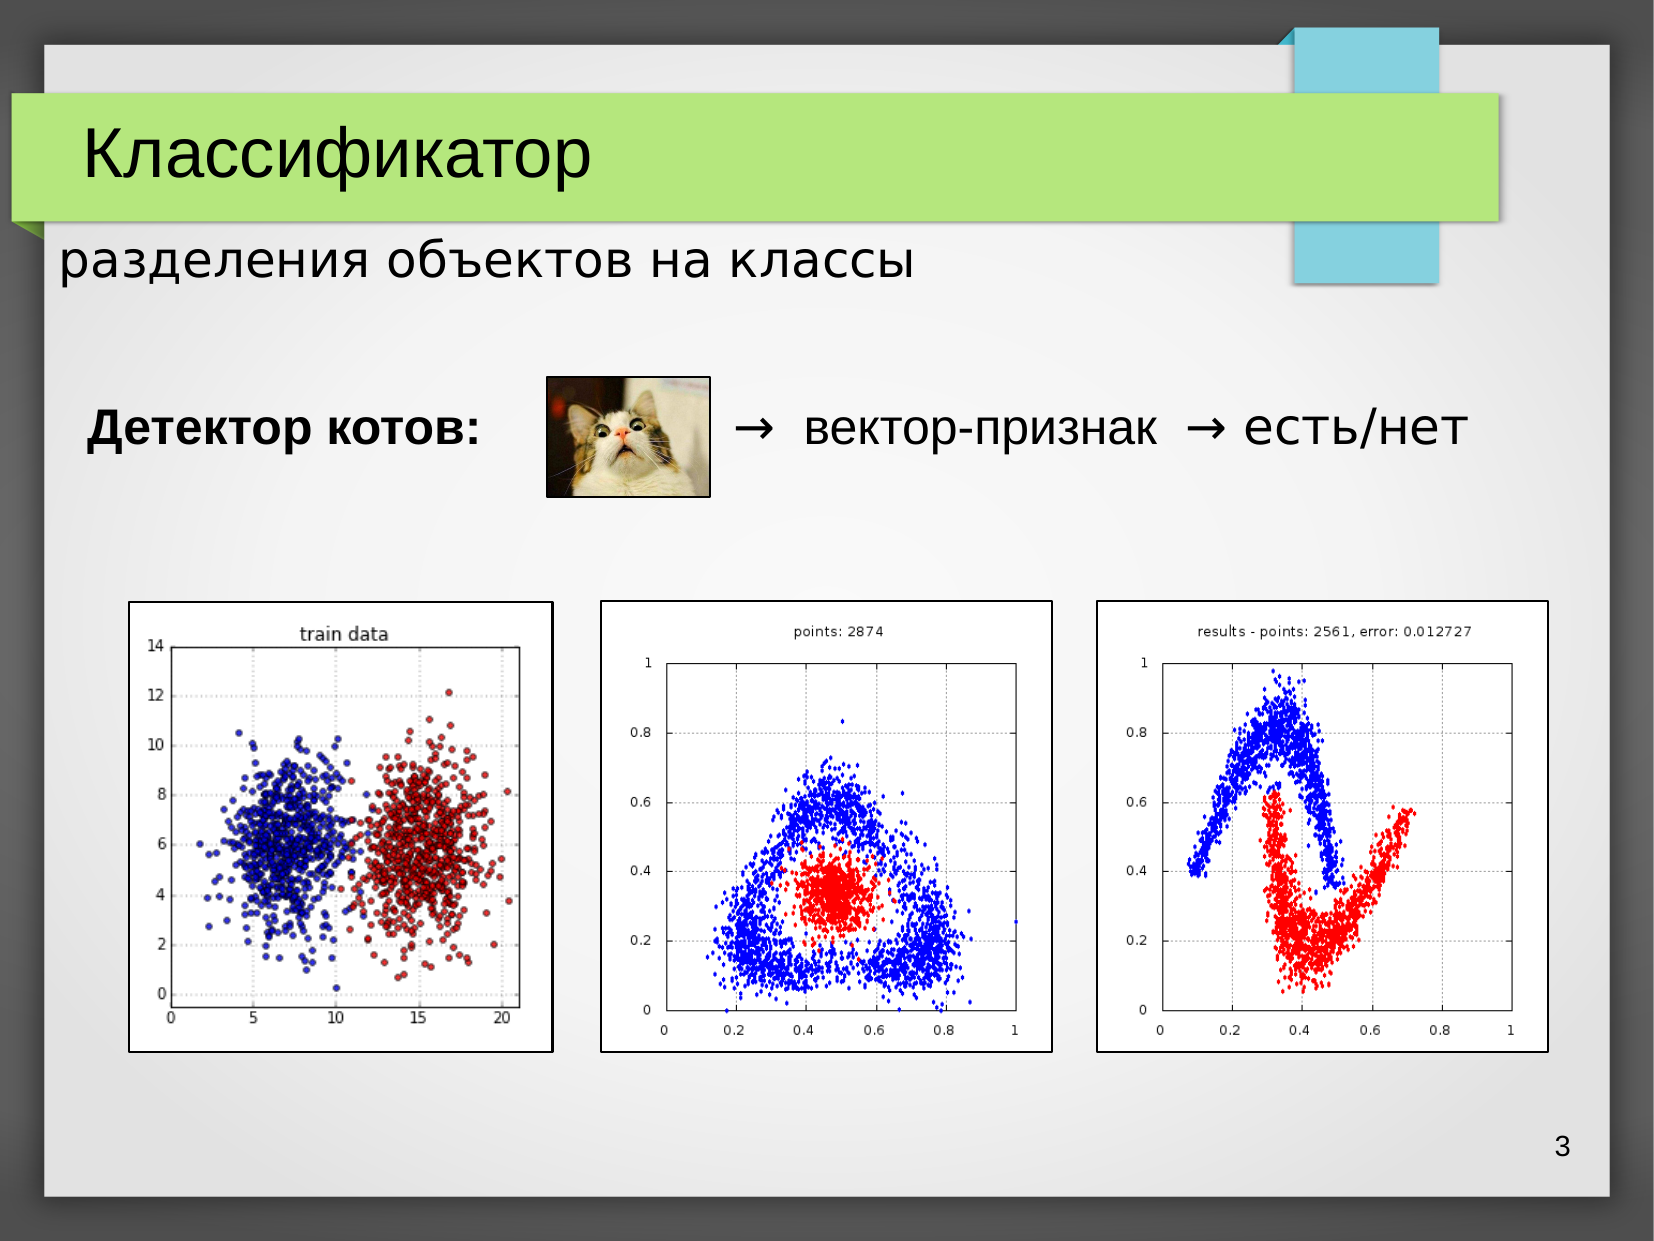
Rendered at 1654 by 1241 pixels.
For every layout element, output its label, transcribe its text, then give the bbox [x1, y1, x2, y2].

title Классификатор [82, 49, 1571, 257]
picture [0, 0, 1654, 1241]
text_box Детектор котов: → вектор-признак → есть/нет [59, 307, 1489, 603]
text_box разделения объектов на классы [59, 230, 945, 290]
